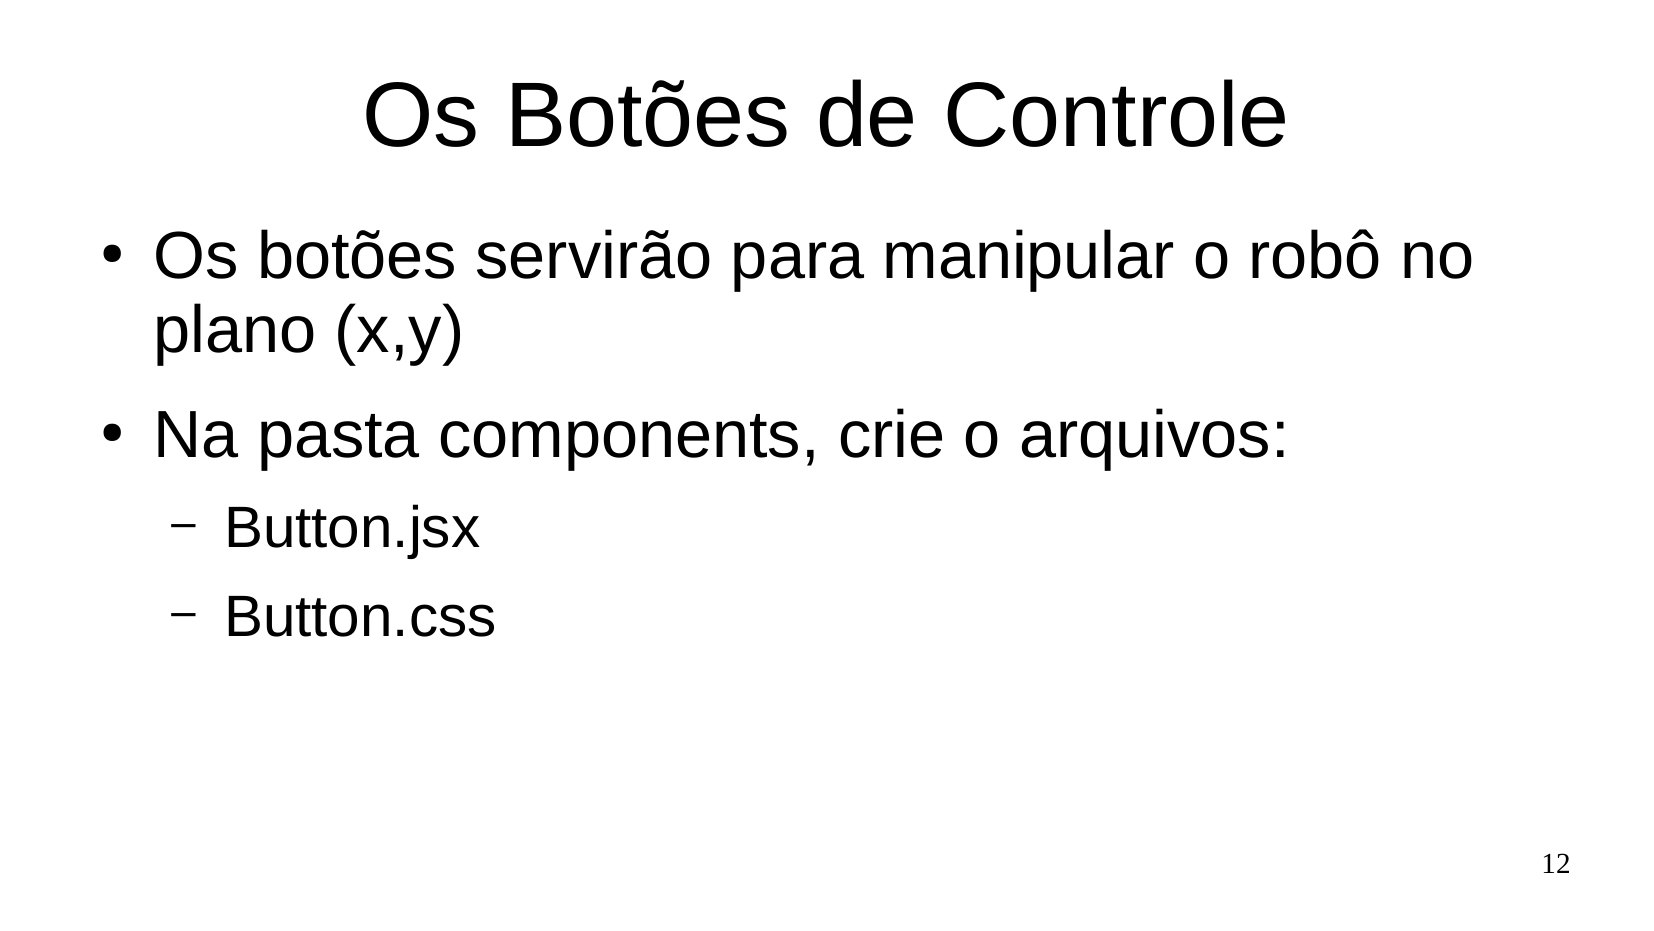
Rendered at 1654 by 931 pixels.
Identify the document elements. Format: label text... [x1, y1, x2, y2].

list Os botões servirão para manipular o robô no plano (x,y) Na pasta components, crie o arquivos: Button.jsx Button.css [82, 217, 1571, 758]
title Os Botões de Controle [82, 37, 1571, 193]
